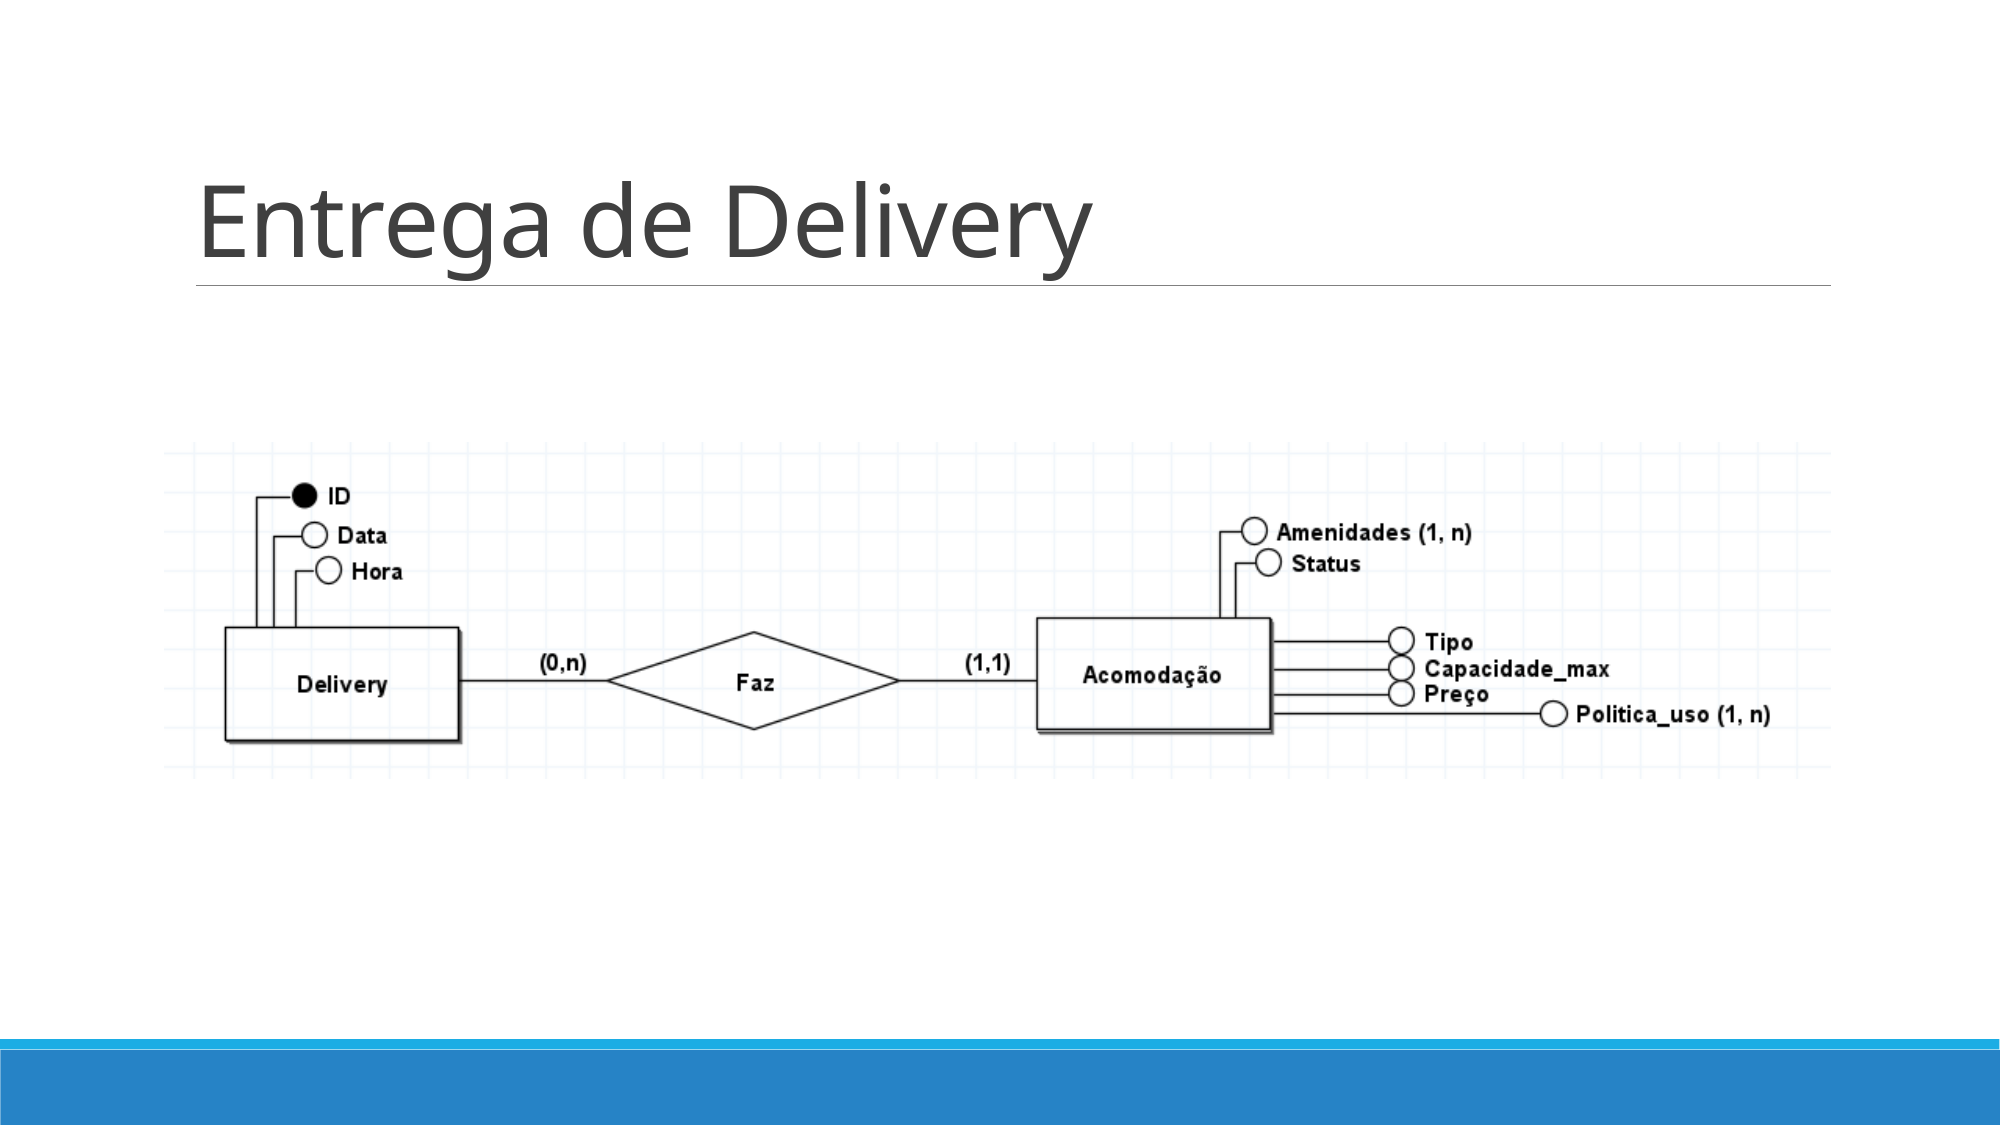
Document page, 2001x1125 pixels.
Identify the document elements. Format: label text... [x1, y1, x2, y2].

picture [164, 442, 1831, 779]
title Entrega de Delivery [180, 47, 1830, 285]
